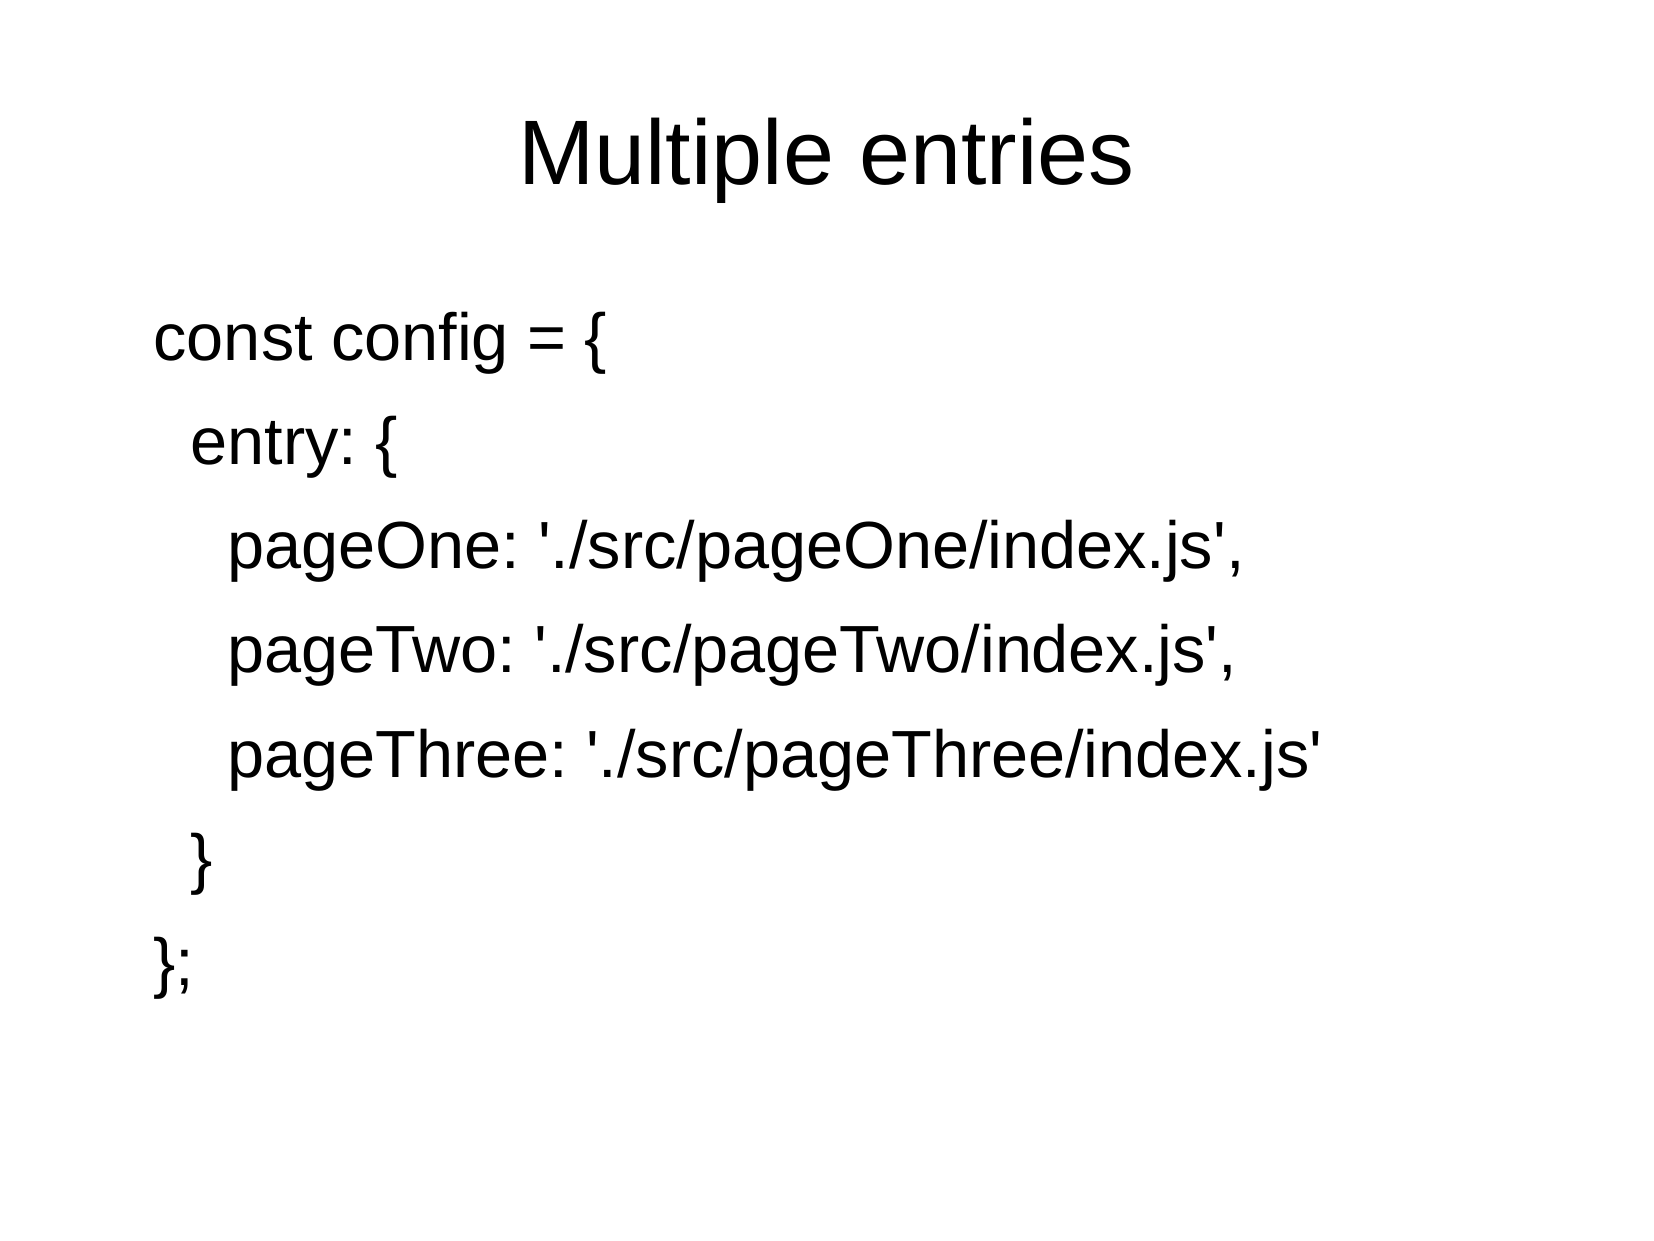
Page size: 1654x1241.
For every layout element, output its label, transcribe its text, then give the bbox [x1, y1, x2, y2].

list const config = { entry: { pageOne: './src/pageOne/index.js', pageTwo: './src/pageTwo/index.js', pageThree: './src/pageThree/index.js' } }; [82, 290, 1571, 1010]
title Multiple entries [82, 49, 1571, 257]
